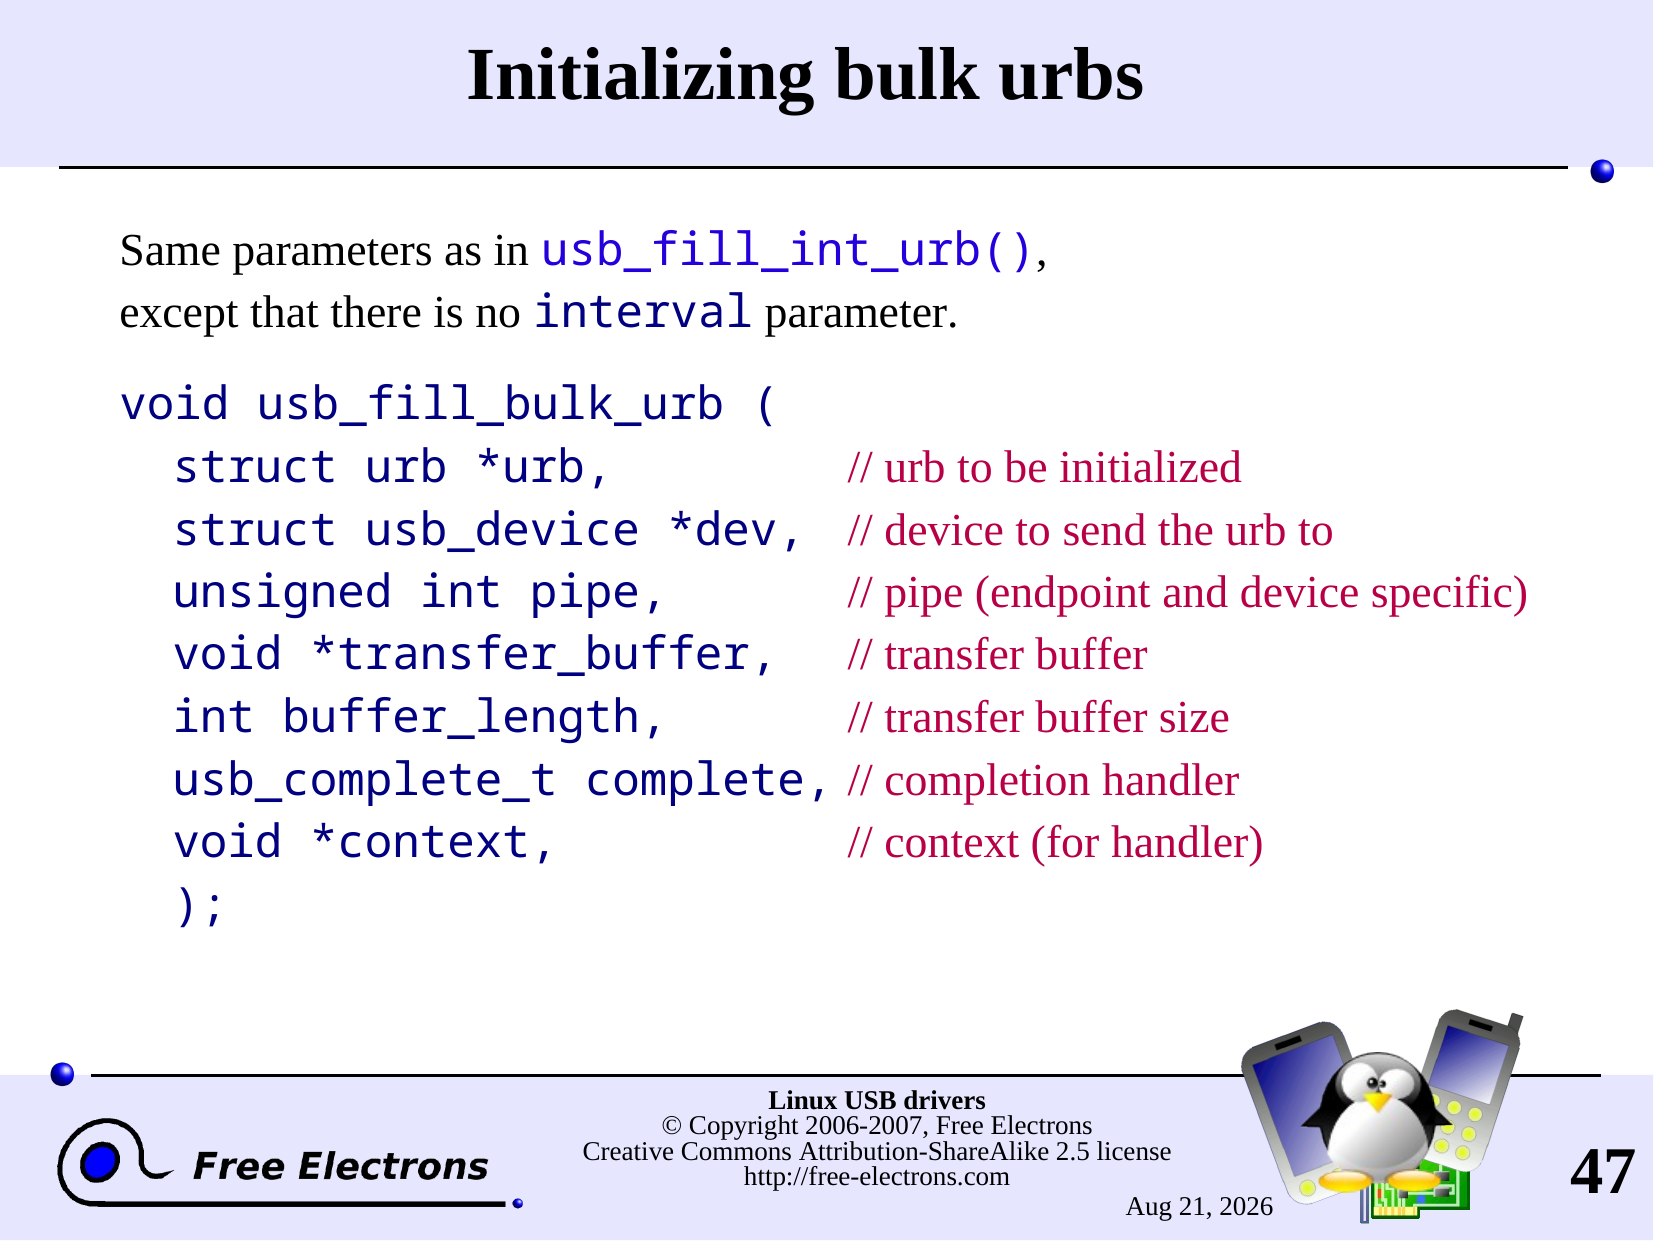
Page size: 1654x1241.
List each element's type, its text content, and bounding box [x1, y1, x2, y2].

picture [1231, 1066, 1521, 1241]
title Initializing bulk urbs [60, 25, 1551, 124]
list Same parameters as in usb_fill_int_urb(), except that there is no interval parameter. void usb_fill_bulk_urb ( struct urb *urb, // urb to be initialized struct usb_device *dev, // device to send the urb to unsigned int pipe, // pipe (endpoint and device specific) void *transfer_buffer, // transfer buffer int buffer_length, // transfer buffer size usb_complete_t complete, // completion handler void *context, // context (for handler) ); [101, 216, 1577, 1066]
picture [50, 1107, 527, 1216]
